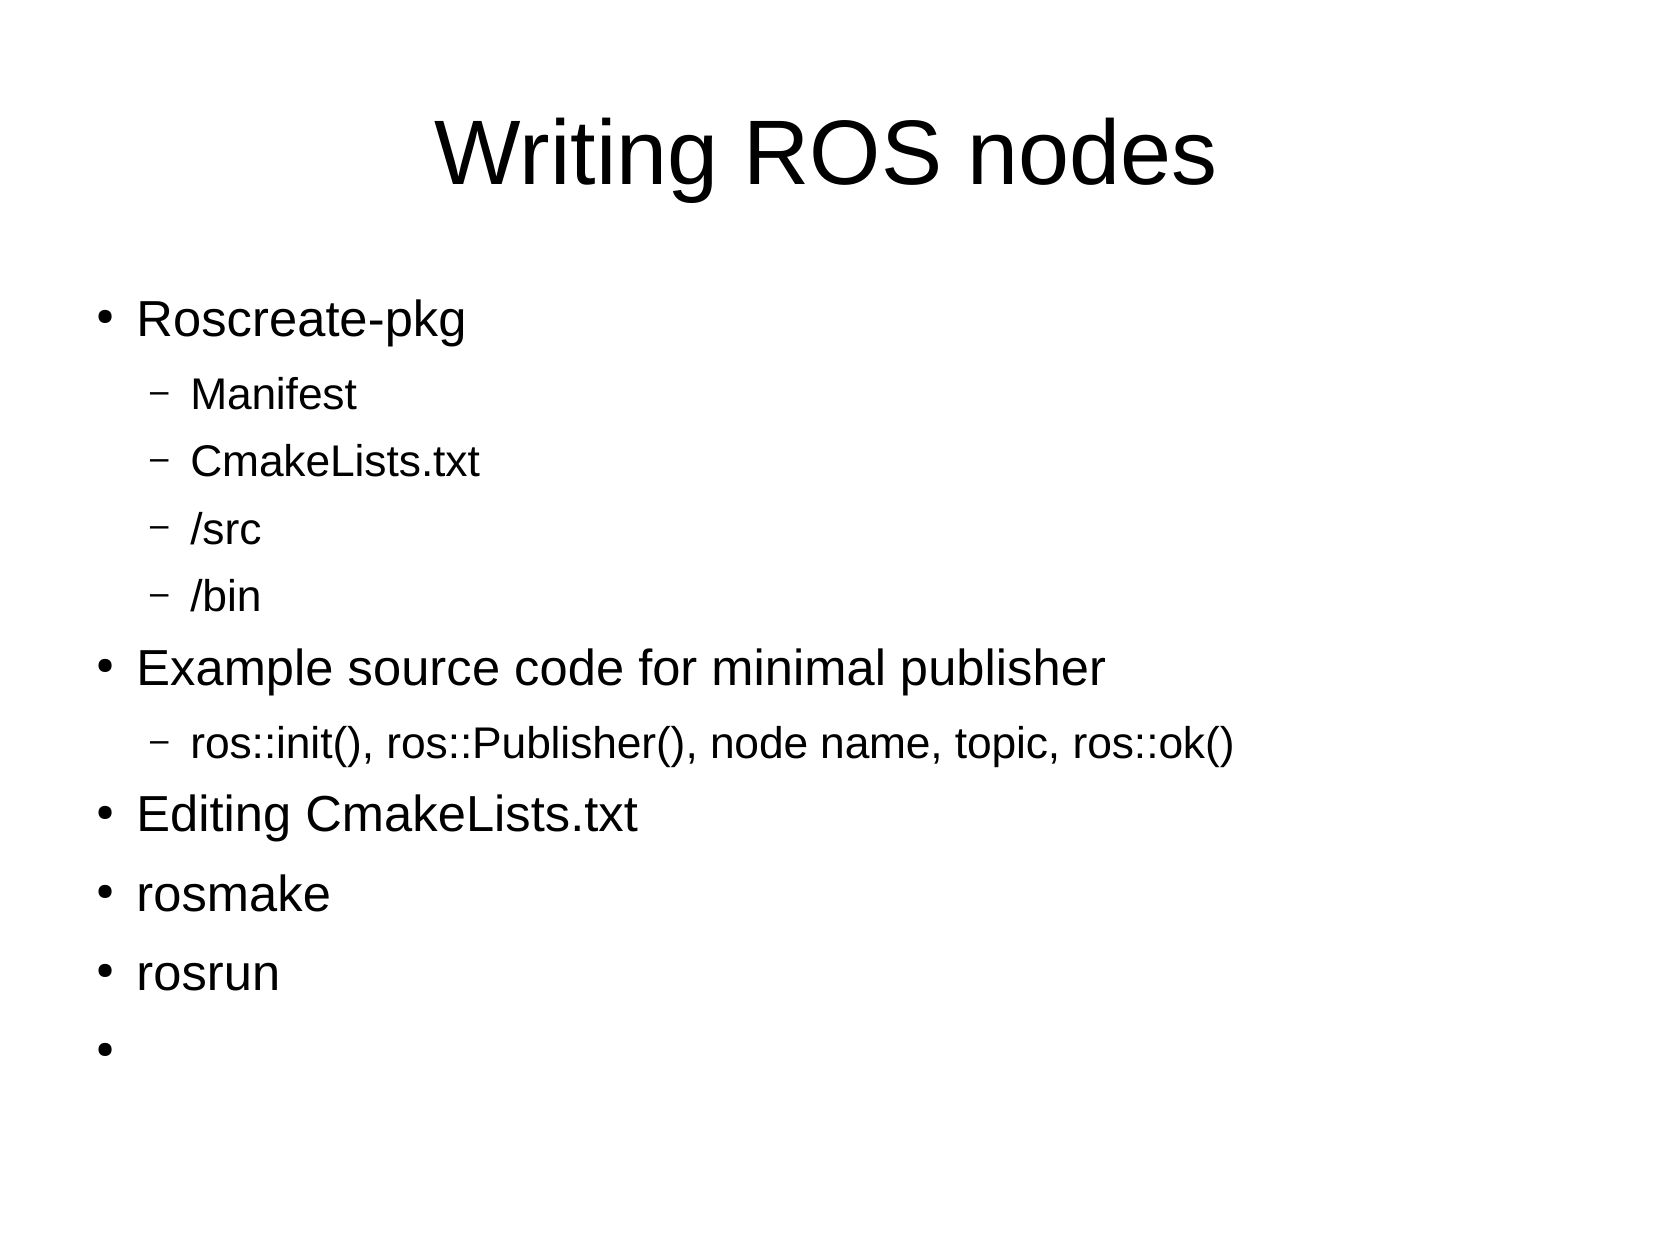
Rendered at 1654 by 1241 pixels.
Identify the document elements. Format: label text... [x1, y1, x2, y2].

title Writing ROS nodes [82, 49, 1571, 257]
list Roscreate-pkg Manifest CmakeLists.txt /src /bin Example source code for minimal publisher ros::init(), ros::Publisher(), node name, topic, ros::ok() Editing CmakeLists.txt rosmake rosrun [82, 290, 1538, 1010]
